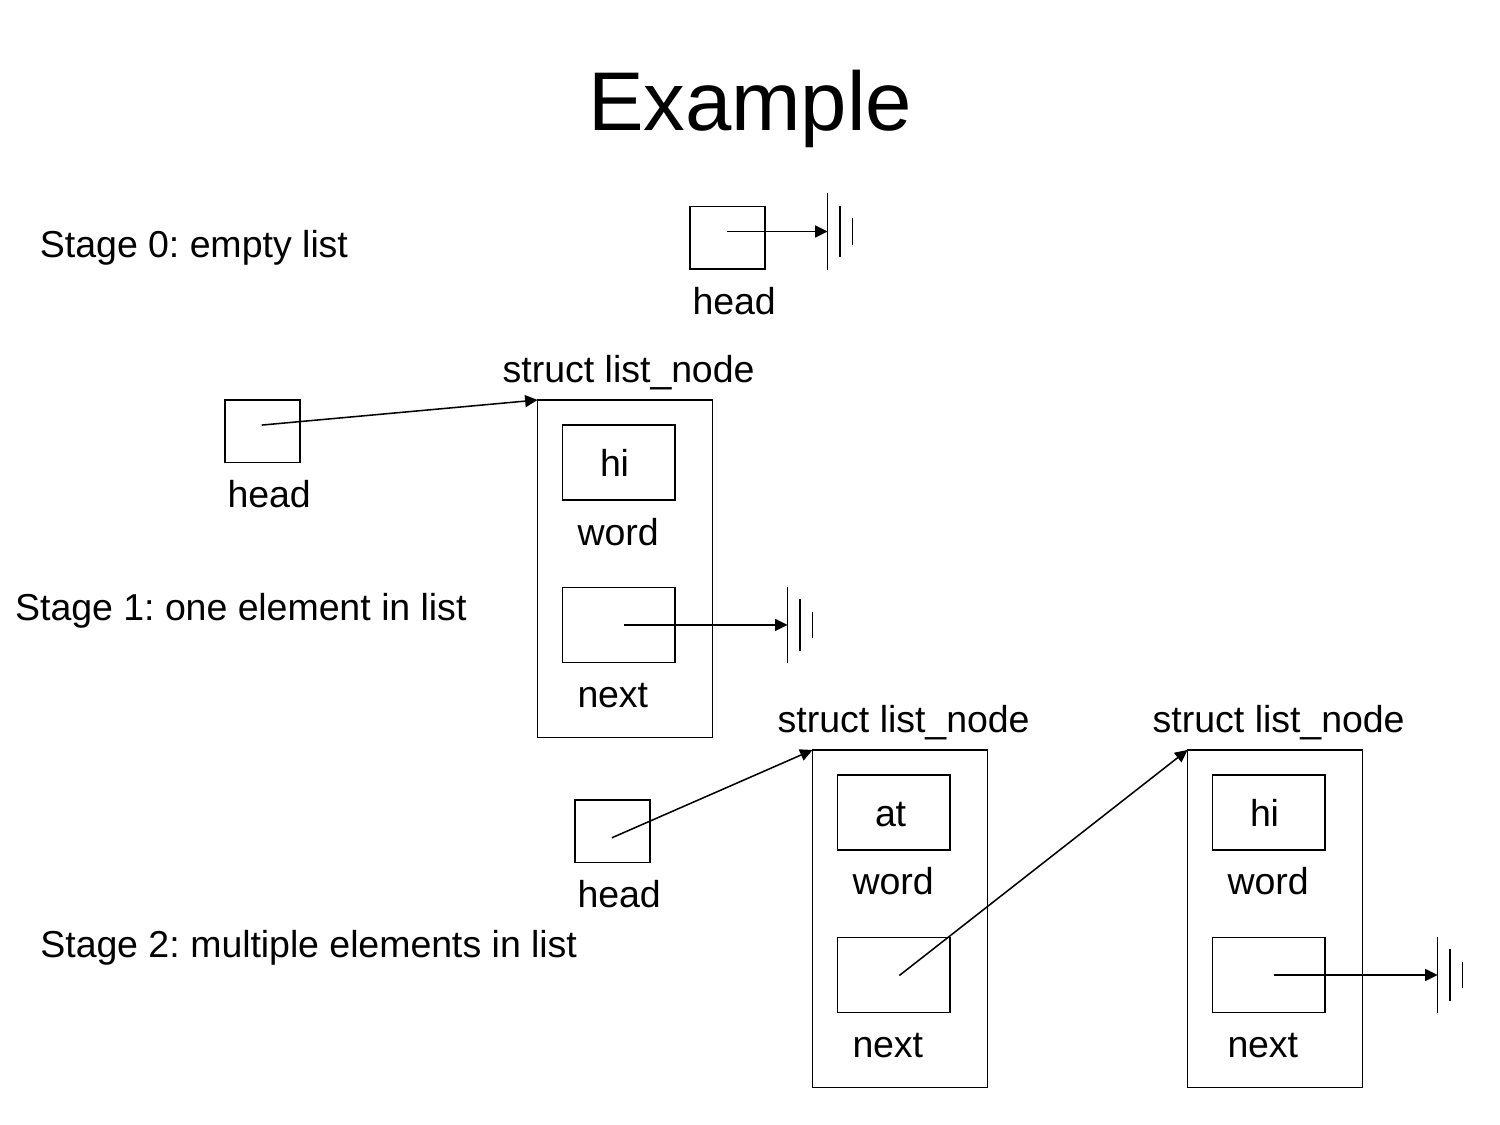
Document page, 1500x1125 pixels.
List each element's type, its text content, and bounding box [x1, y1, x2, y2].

text_box head [678, 268, 791, 330]
text_box word [1212, 851, 1324, 911]
text_box Stage 2: multiple elements in list [25, 912, 593, 973]
text_box struct list_node [487, 337, 770, 398]
text_box next [837, 1013, 939, 1073]
text_box struct list_node [762, 687, 1045, 748]
text_box word [562, 501, 674, 561]
text_box Stage 0: empty list [25, 212, 364, 273]
text_box next [562, 663, 664, 723]
text_box struct list_node [1137, 687, 1420, 748]
title Example [75, 45, 1426, 150]
text_box word [837, 851, 949, 911]
text_box head [562, 862, 676, 923]
text_box hi [585, 430, 644, 492]
text_box head [212, 462, 326, 523]
text_box at [860, 780, 922, 842]
text_box next [1212, 1013, 1314, 1073]
text_box hi [1235, 780, 1294, 842]
text_box Stage 1: one element in list [0, 574, 482, 636]
